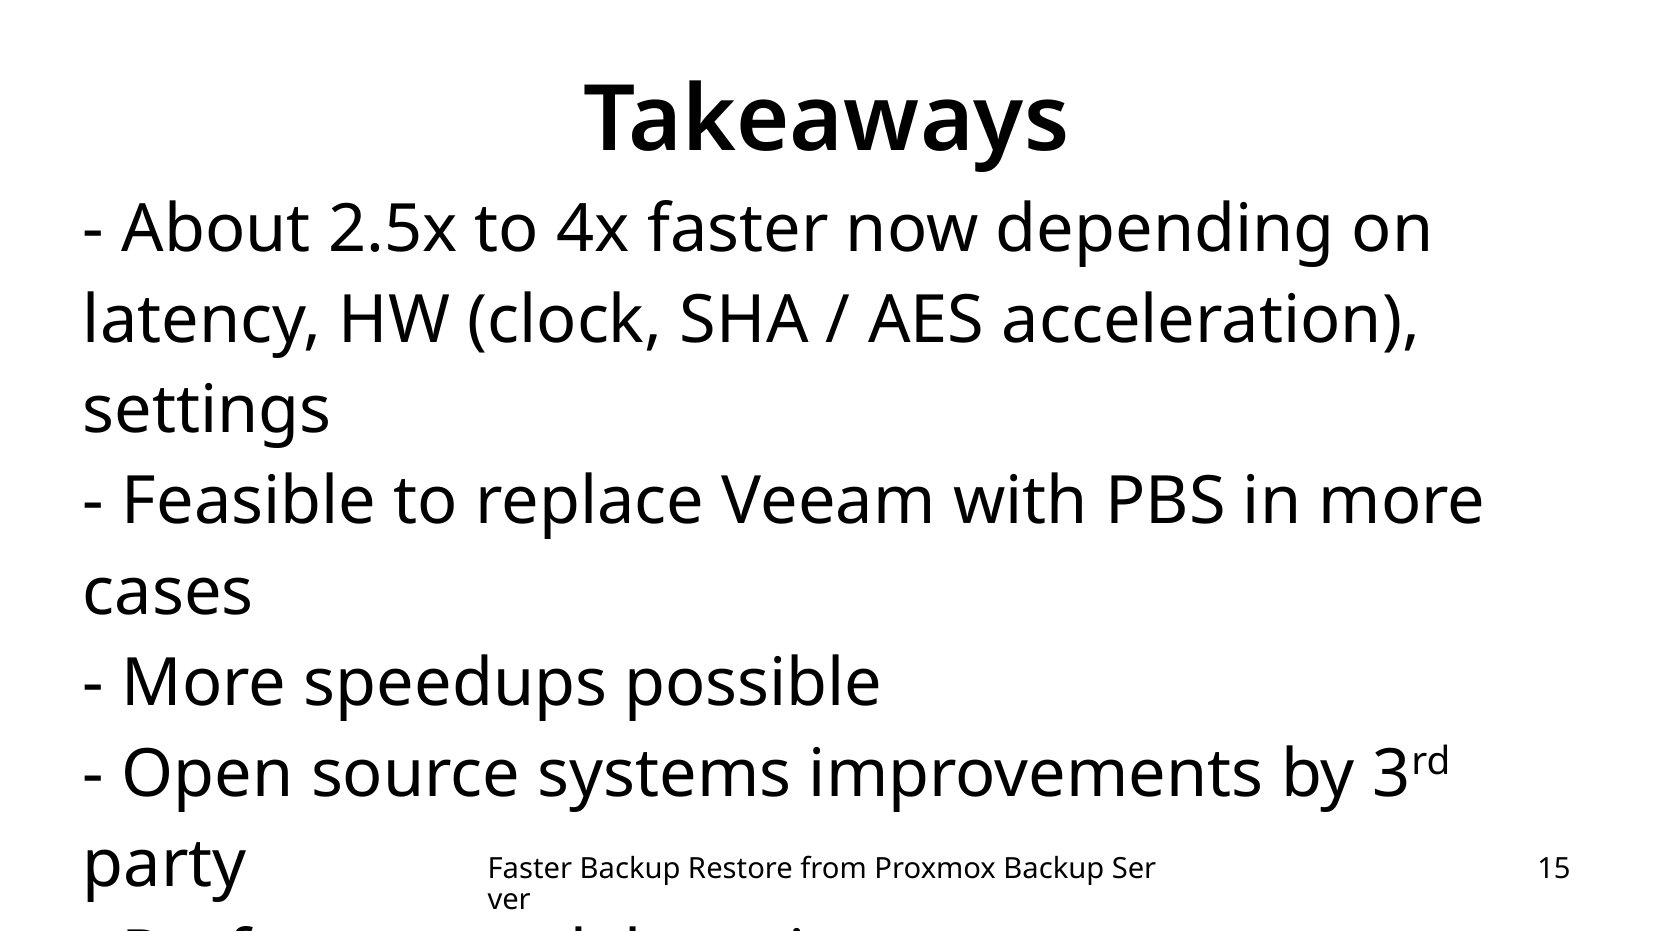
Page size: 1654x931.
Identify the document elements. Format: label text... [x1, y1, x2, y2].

title Takeaways [82, 37, 1571, 180]
title - About 2.5x to 4x faster now depending on latency, HW (clock, SHA / AES acceleration), settings - Feasible to replace Veeam with PBS in more cases - More speedups possible - Open source systems improvements by 3rd party - Performance debugging saves money [82, 180, 1571, 751]
